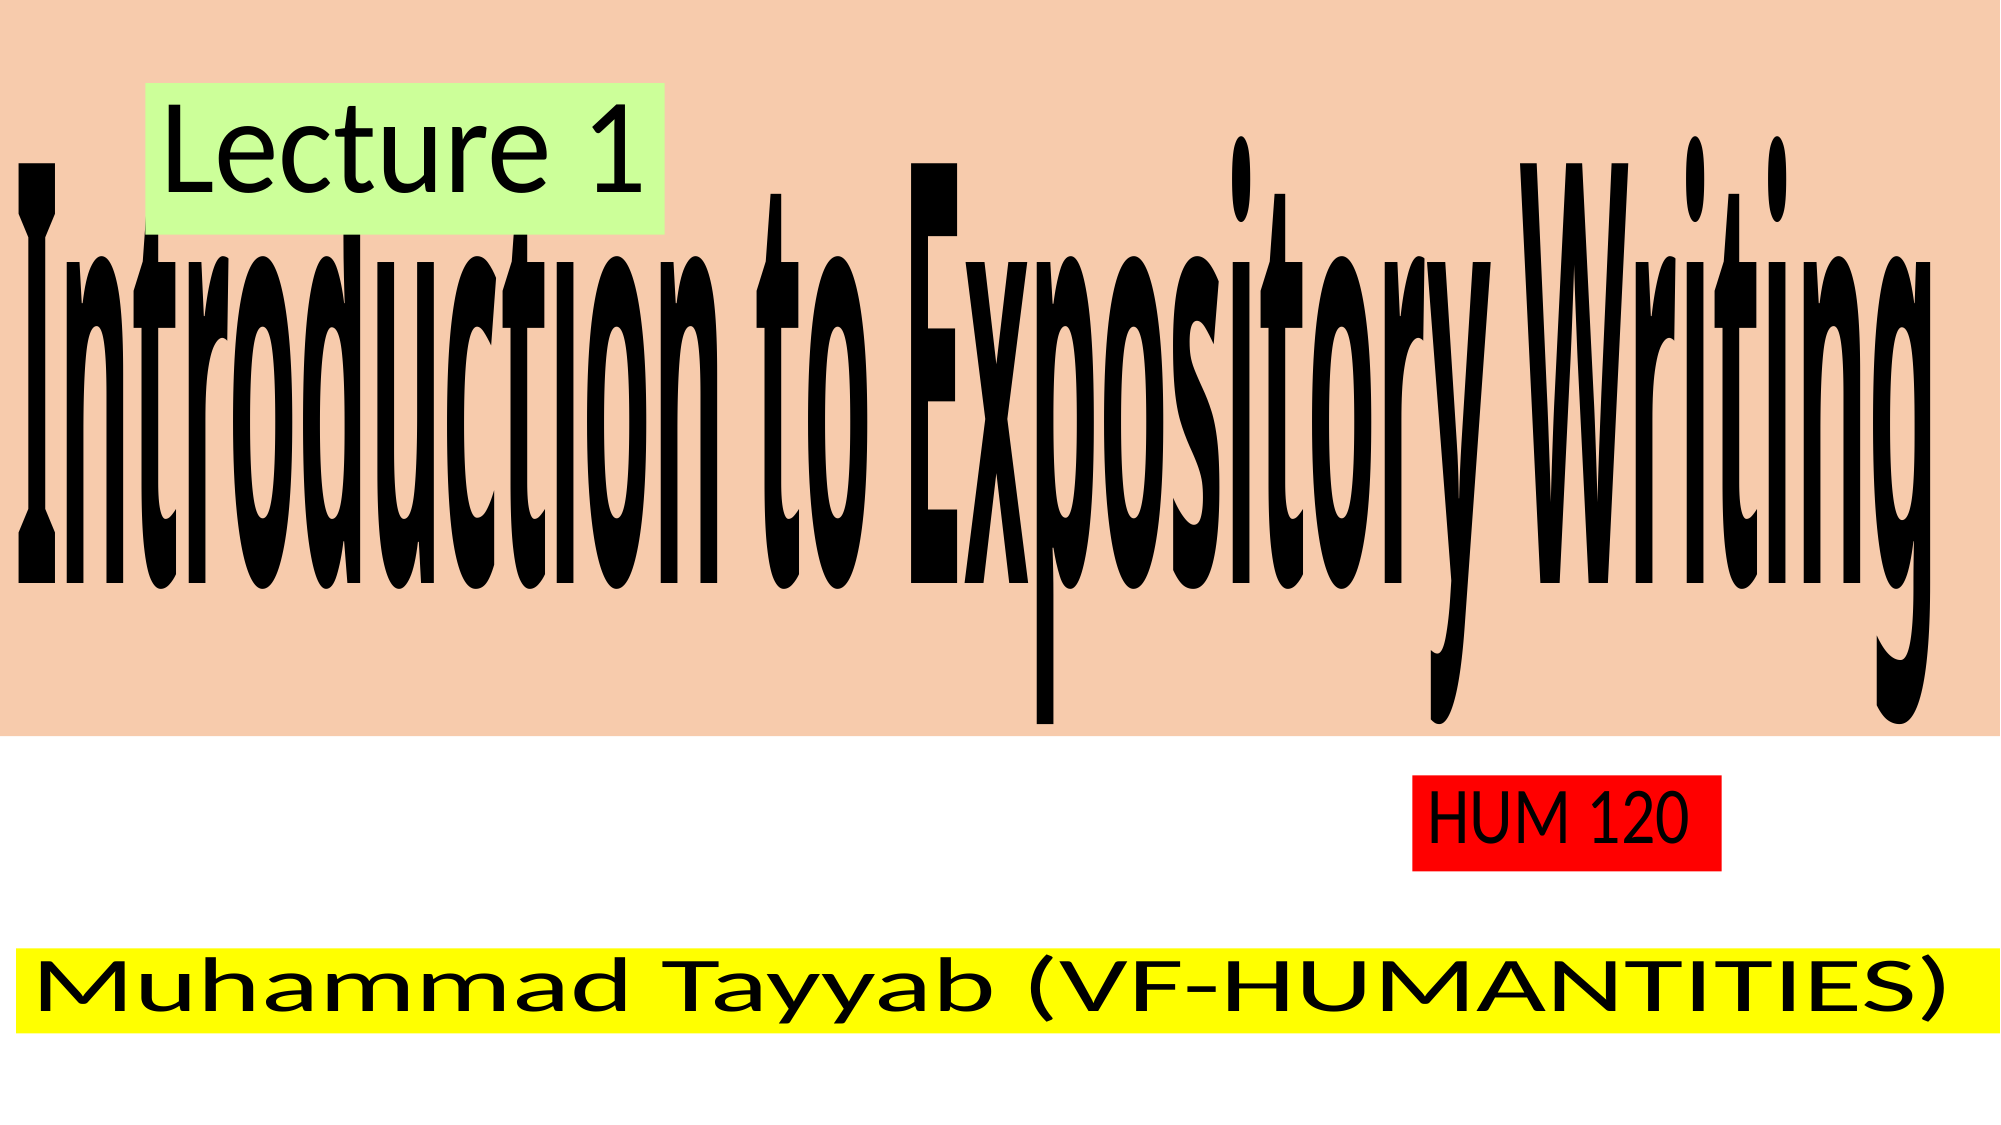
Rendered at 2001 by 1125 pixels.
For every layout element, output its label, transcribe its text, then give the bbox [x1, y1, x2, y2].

text_box Lecture 1 [145, 83, 665, 235]
list Muhammad Tayyab (VF-HUMANTITIES) [16, 948, 2000, 1034]
text_box HUM 120 [1412, 775, 1722, 872]
